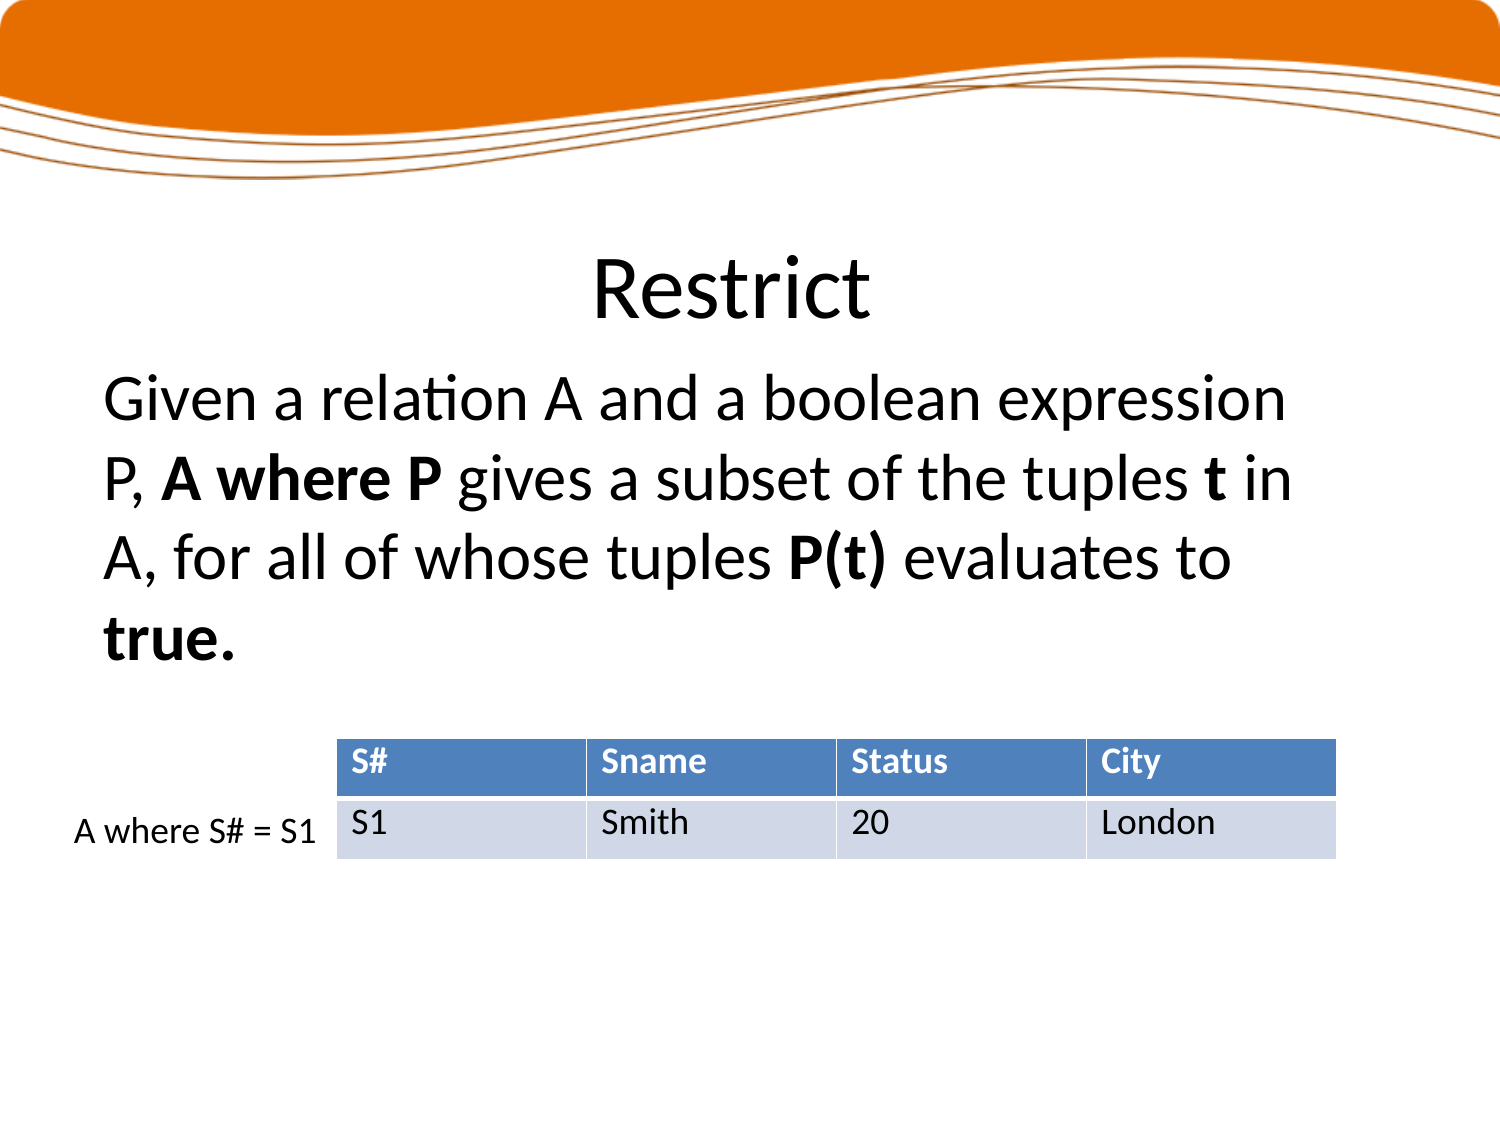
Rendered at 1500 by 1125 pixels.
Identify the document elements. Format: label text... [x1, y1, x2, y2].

table_header City [1087, 739, 1336, 796]
text_box A where S# = S1 [58, 798, 336, 859]
picture [0, 0, 1500, 180]
table_cell London [1087, 801, 1336, 859]
text_box Given a relation A and a boolean expression P, A where P gives a subset of the tuples t in A, for all of whose tuples P(t) evaluates to true. [88, 346, 1317, 681]
table_cell S1 [337, 801, 586, 859]
table_header Status [837, 739, 1086, 796]
table_header Sname [587, 739, 836, 796]
table_cell Smith [587, 801, 836, 859]
table_cell 20 [837, 801, 1086, 859]
text_box Restrict [159, 219, 1305, 345]
table_header S# [337, 739, 586, 796]
